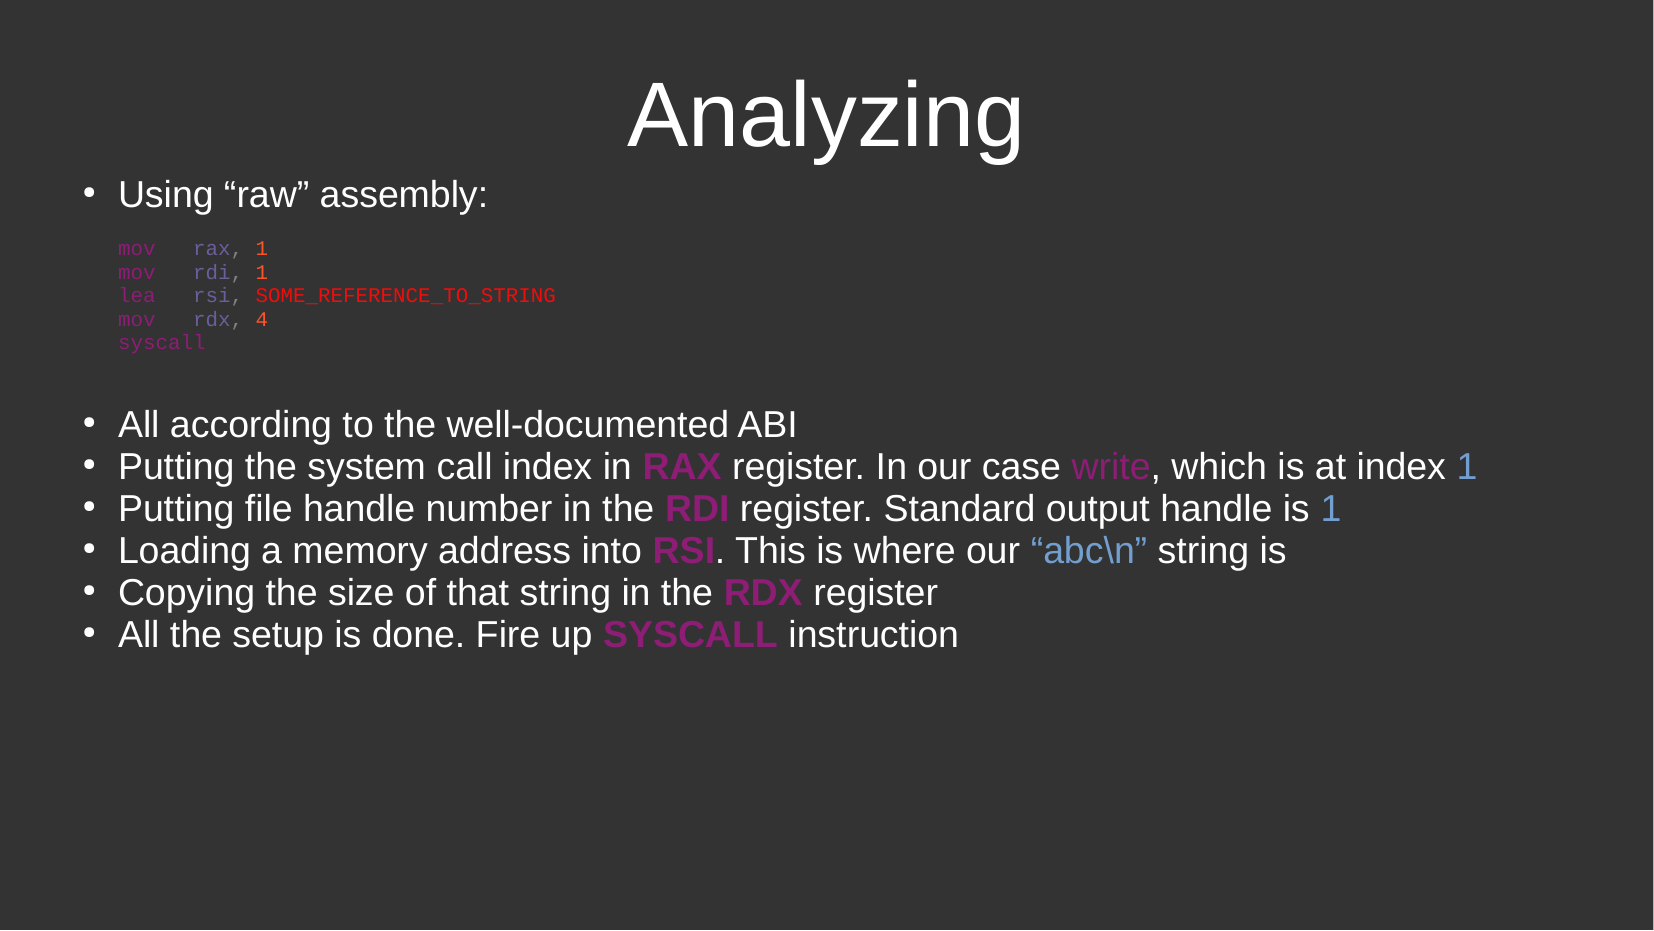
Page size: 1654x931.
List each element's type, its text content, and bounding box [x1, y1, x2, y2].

title Analyzing [82, 37, 1571, 173]
subtitle Using “raw” assembly: mov rax, 1 mov rdi, 1 lea rsi, SOME_REFERENCE_TO_STRING mov rdx, 4 syscall All according to the well-documented ABI Putting the system call index in RAX register. In our case write, which is at index 1 Putting file handle number in the RDI register. Standard output handle is 1 Loading a memory address into RSI. This is where our “abc\n” string is Copying the size of that string in the RDX register All the setup is done. Fire up SYSCALL instruction [82, 173, 1571, 713]
